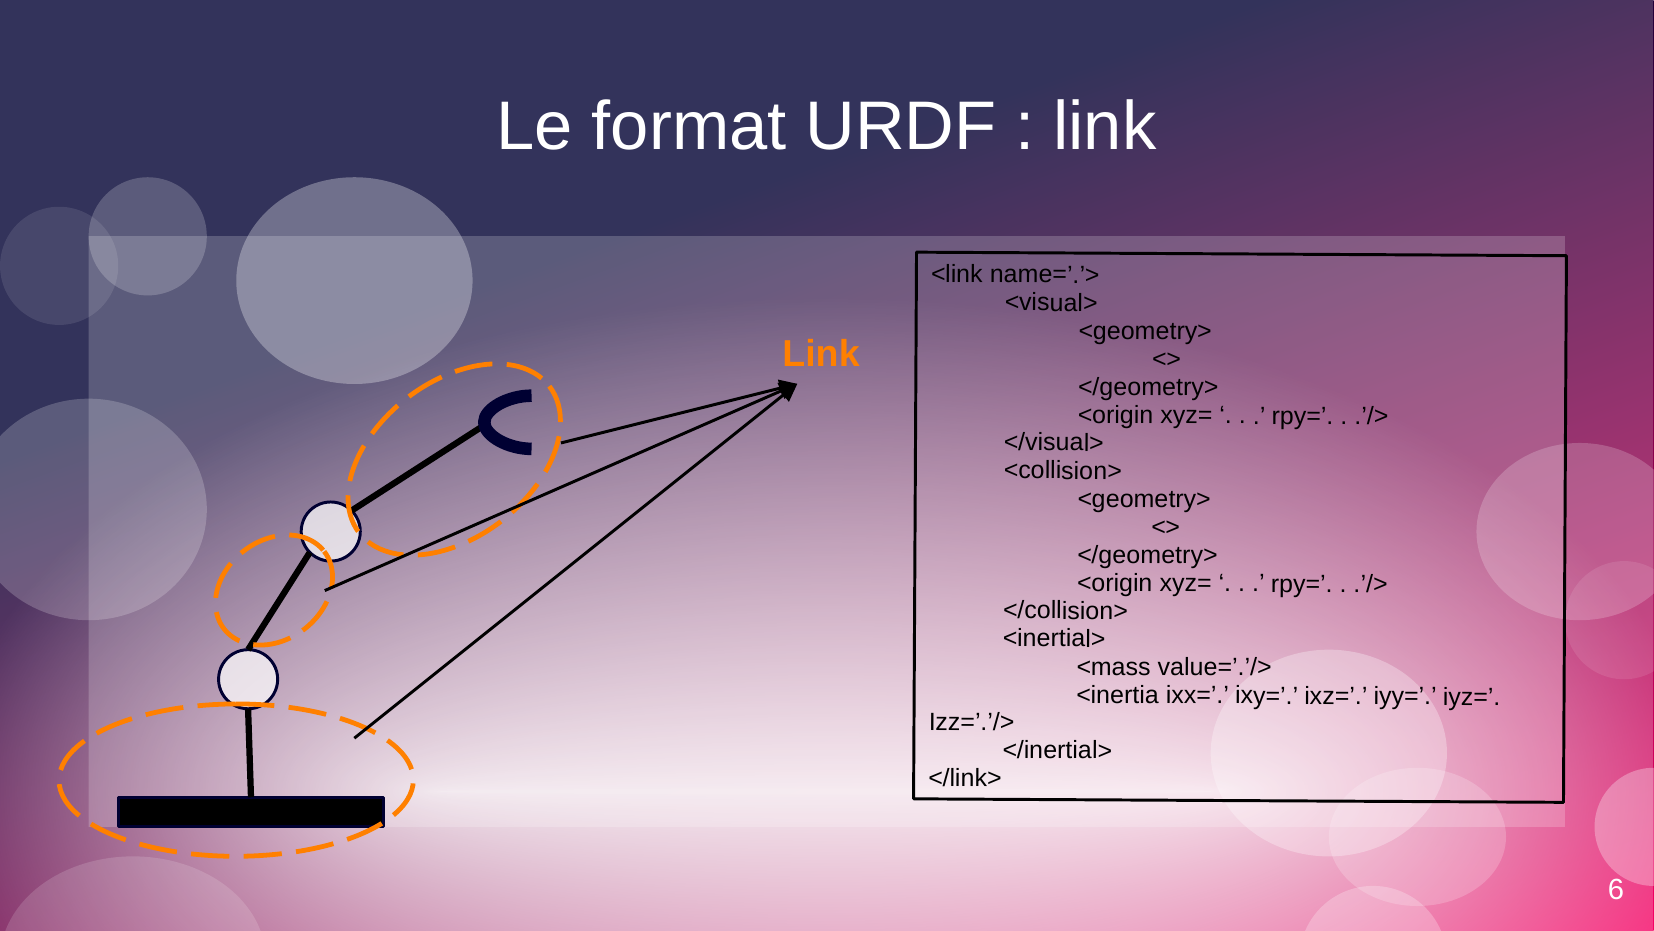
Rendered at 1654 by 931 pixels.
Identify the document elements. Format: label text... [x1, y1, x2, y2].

text_box [301, 501, 361, 561]
text_box [302, 540, 326, 561]
title Le format URDF : link [88, 44, 1565, 207]
text_box [353, 513, 361, 529]
text_box [118, 797, 384, 827]
text_box Link [767, 324, 886, 384]
text_box [218, 649, 278, 702]
text_box <link name=’.’> <visual> <geometry> <> </geometry> <origin xyz= ‘. . .’ rpy=’. . .’/> </visual> <collision> <geometry> <> </geometry> <origin xyz= ‘. . .’ rpy=’. . .’/> </collision> <inertial> <mass value=’.’/> <inertia ixx=’.’ ixy=’.’ ixz=’.’ iyy=’.’ iyz=’. Izz=’.’/> </inertial> </link> [913, 252, 1567, 803]
list [88, 236, 1565, 827]
